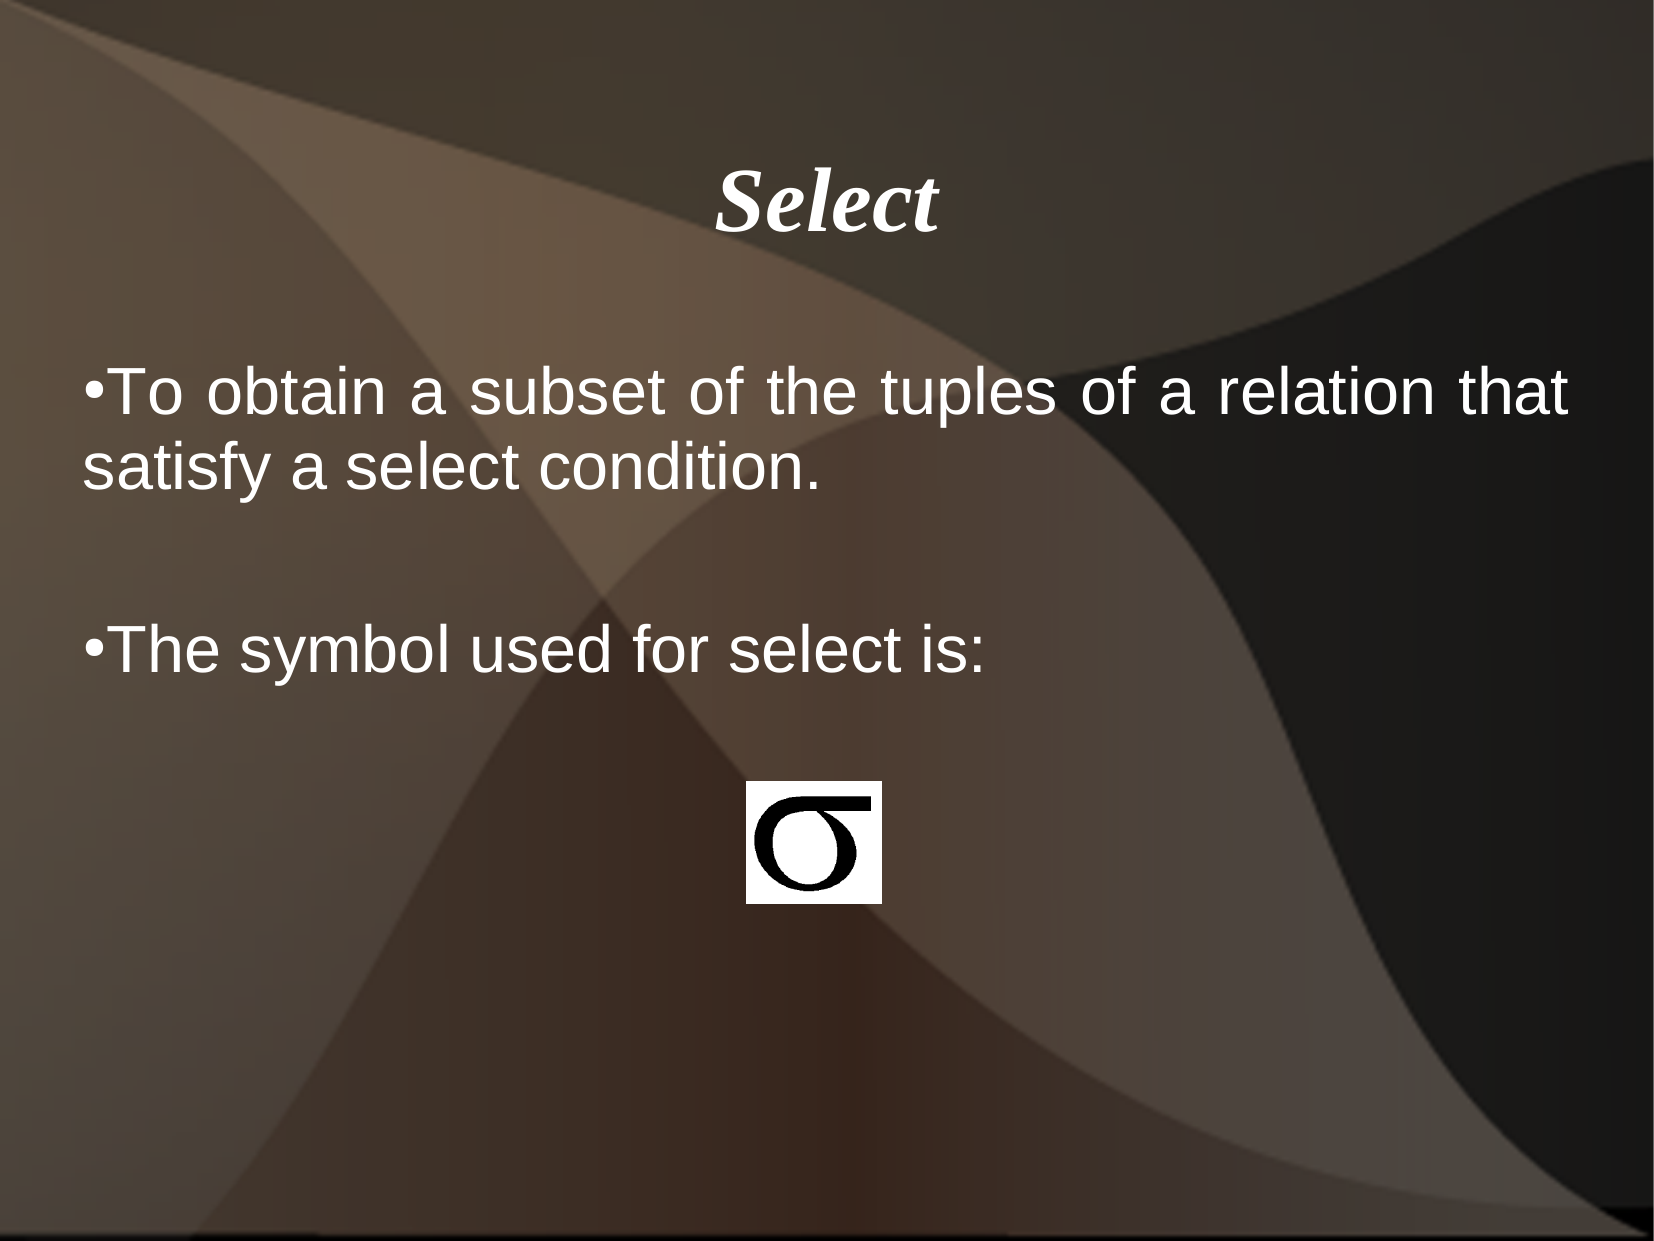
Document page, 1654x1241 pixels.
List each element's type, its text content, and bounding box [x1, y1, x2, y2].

title Select [82, 104, 1571, 276]
picture [0, 0, 1654, 1241]
subtitle To obtain a subset of the tuples of a relation that satisfy a select condition. The symbol used for select is: [82, 276, 1571, 765]
